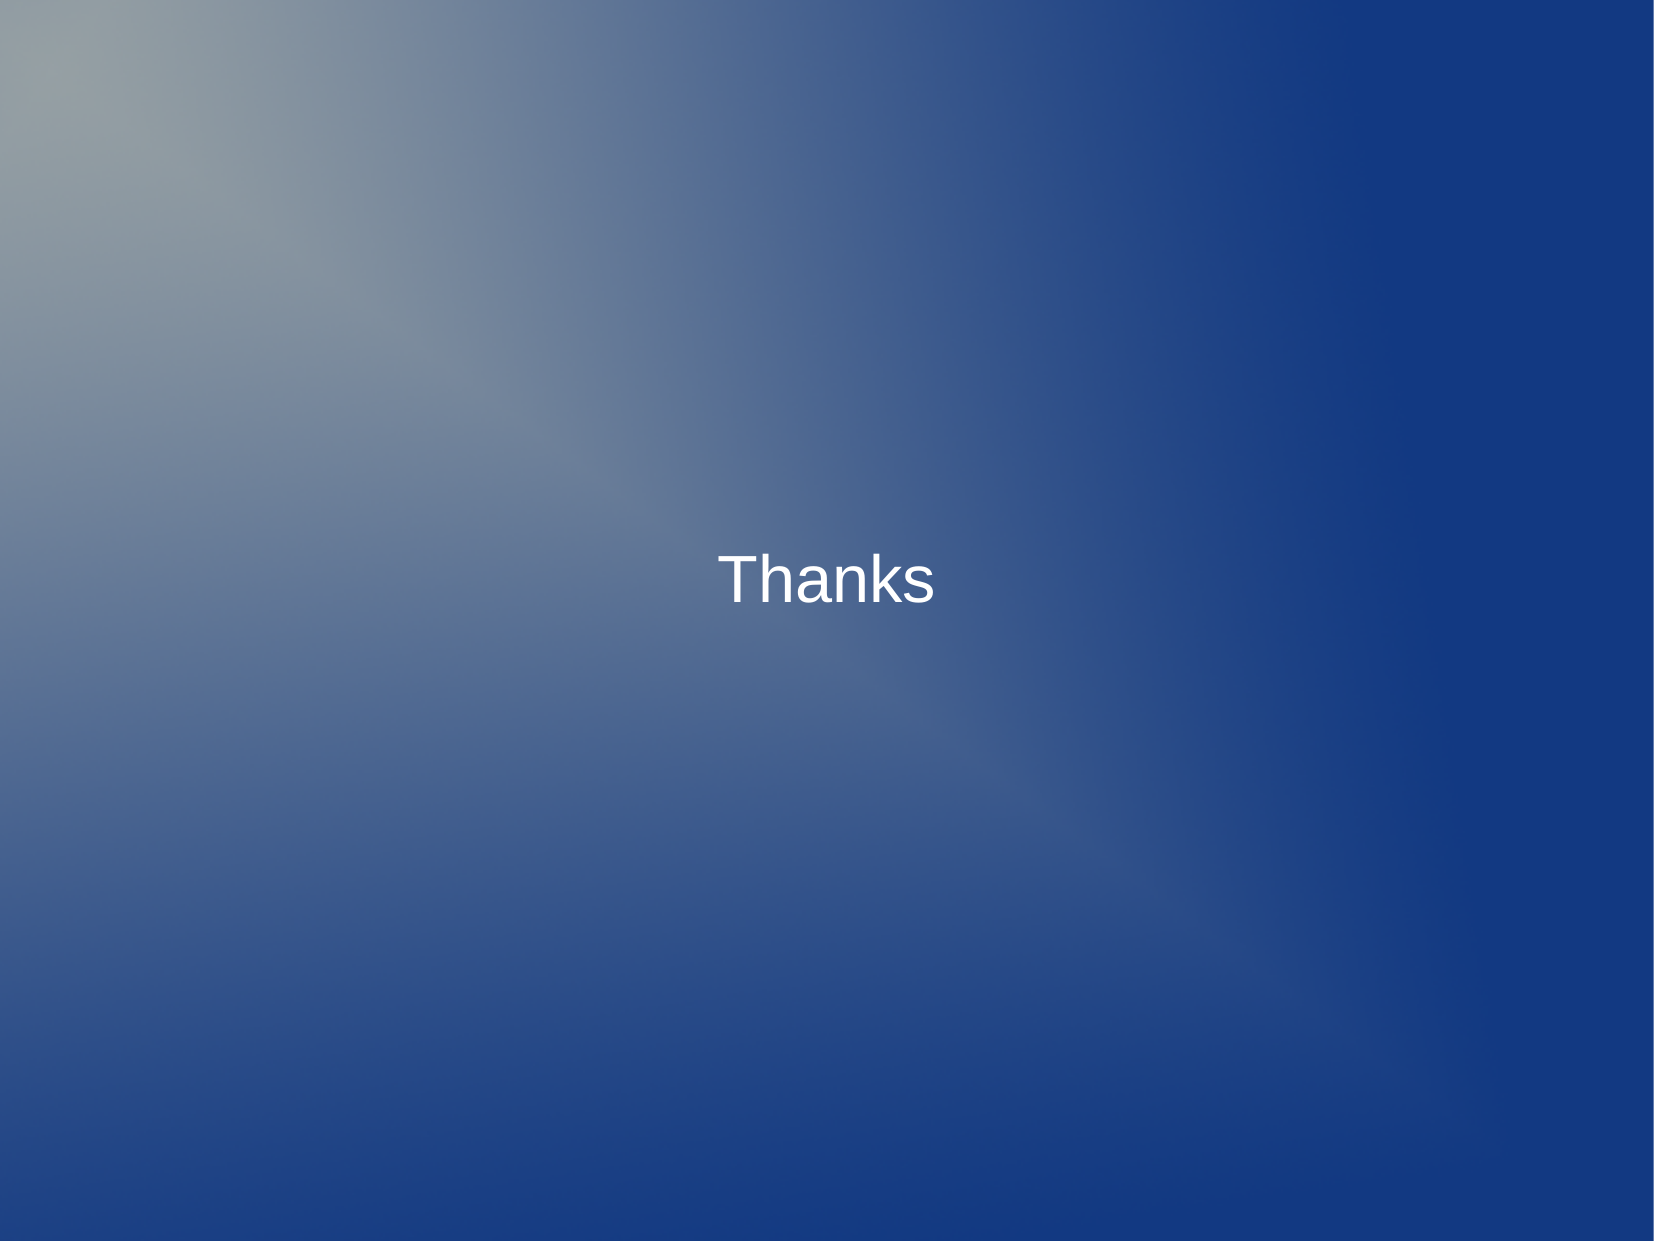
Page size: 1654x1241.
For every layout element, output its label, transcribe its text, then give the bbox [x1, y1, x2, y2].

subtitle Thanks [82, 49, 1571, 1109]
picture [0, 0, 1654, 1241]
